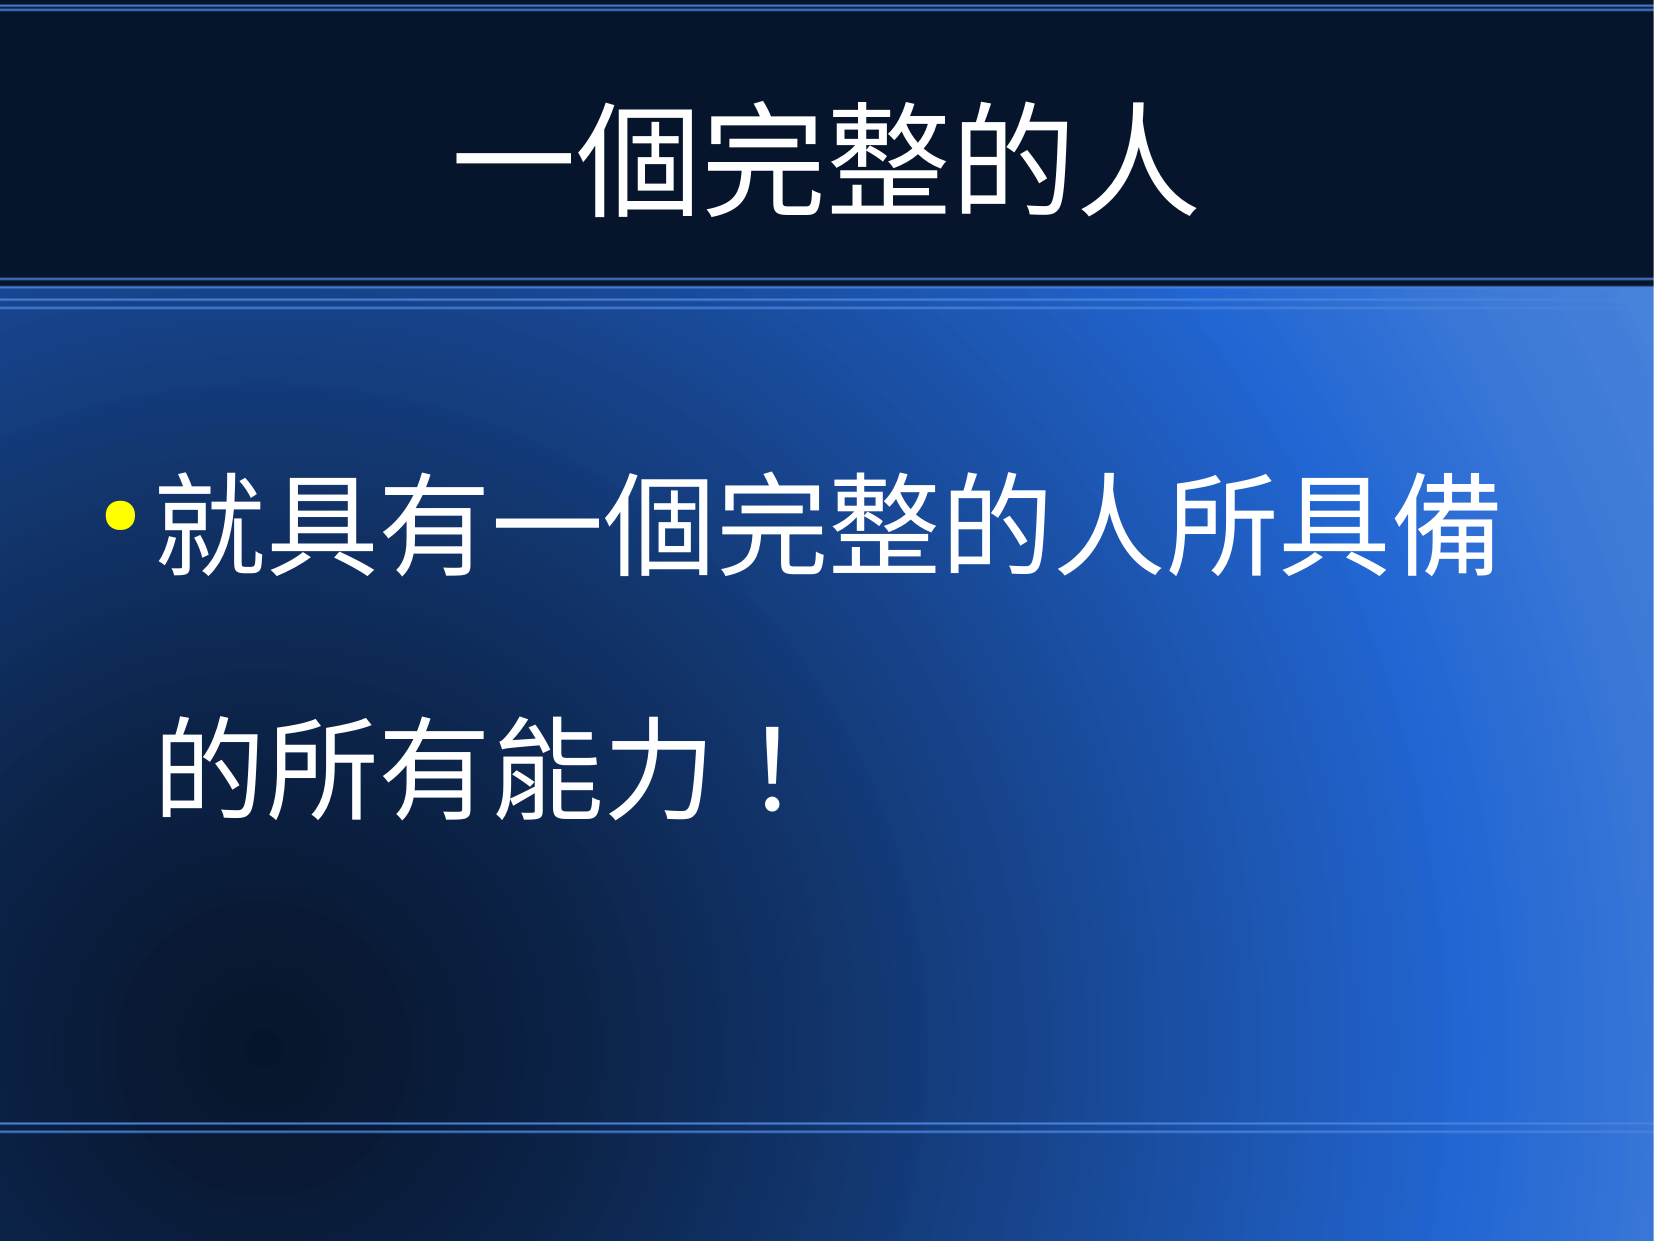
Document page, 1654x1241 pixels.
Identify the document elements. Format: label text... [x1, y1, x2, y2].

list 就具有一個完整的人所具備的所有能力！ [82, 355, 1571, 1241]
picture [0, 0, 1654, 1241]
title 一個完整的人 [82, 49, 1571, 257]
